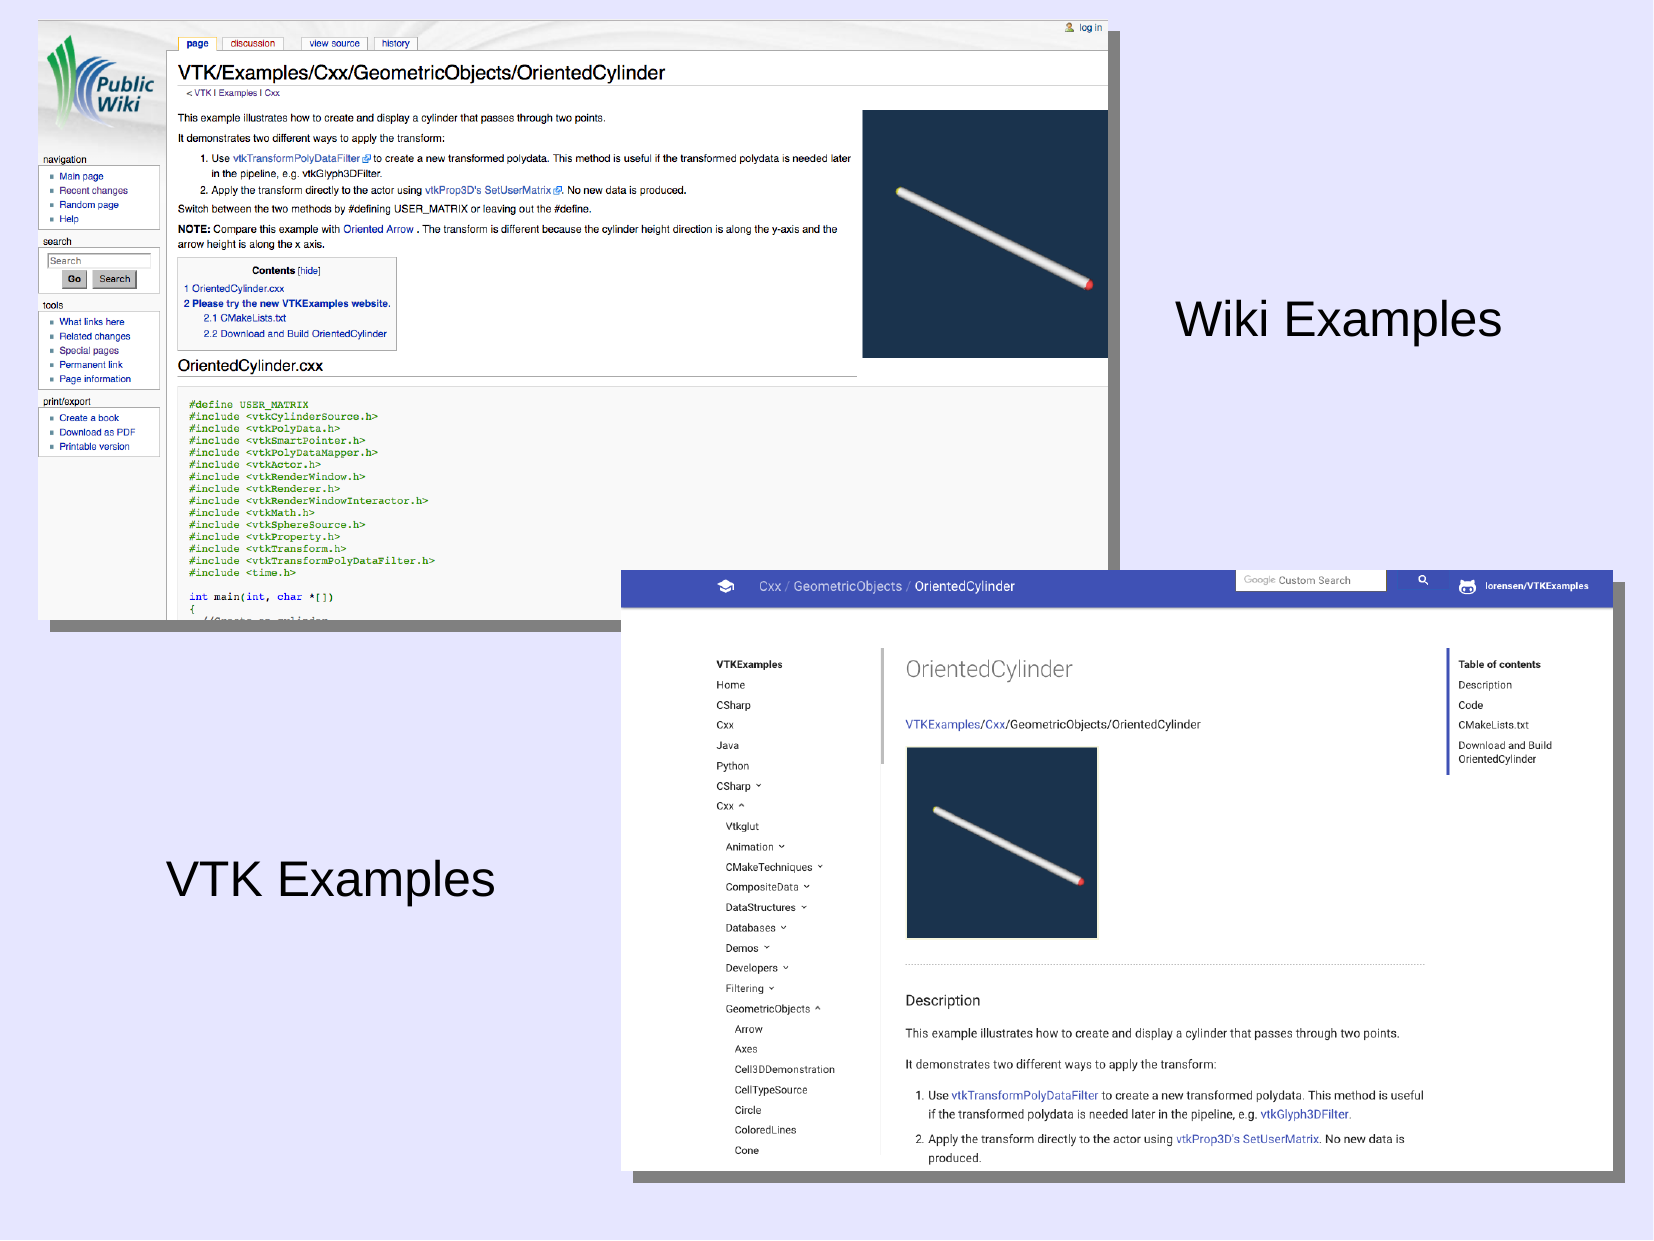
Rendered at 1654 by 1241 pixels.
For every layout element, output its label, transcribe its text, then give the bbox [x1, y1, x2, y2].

text_box Wiki Examples [1160, 284, 1611, 355]
picture [38, 19, 1613, 1171]
text_box VTK Examples [151, 843, 602, 915]
